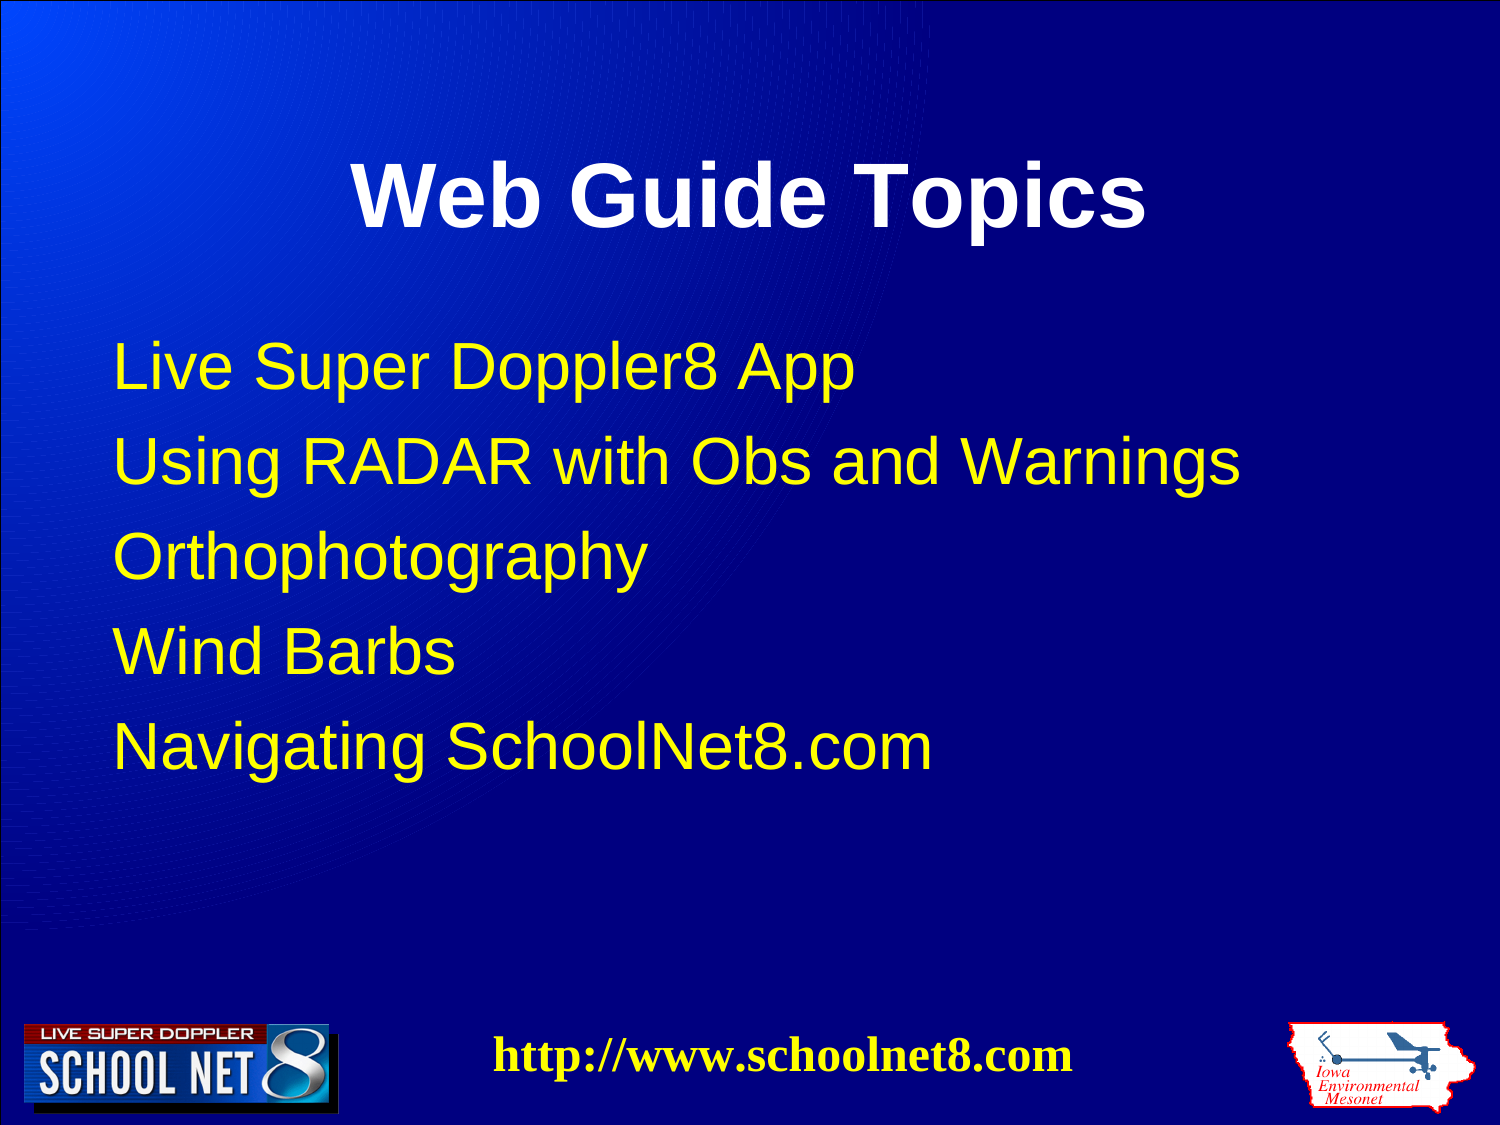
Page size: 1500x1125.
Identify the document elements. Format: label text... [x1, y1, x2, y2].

picture [24, 1024, 329, 1103]
picture [1287, 1021, 1476, 1114]
title Web Guide Topics [112, 78, 1388, 309]
list Live Super Doppler8 App Using RADAR with Obs and Warnings Orthophotography Wind Barbs Navigating SchoolNet8.com [112, 324, 1388, 1001]
